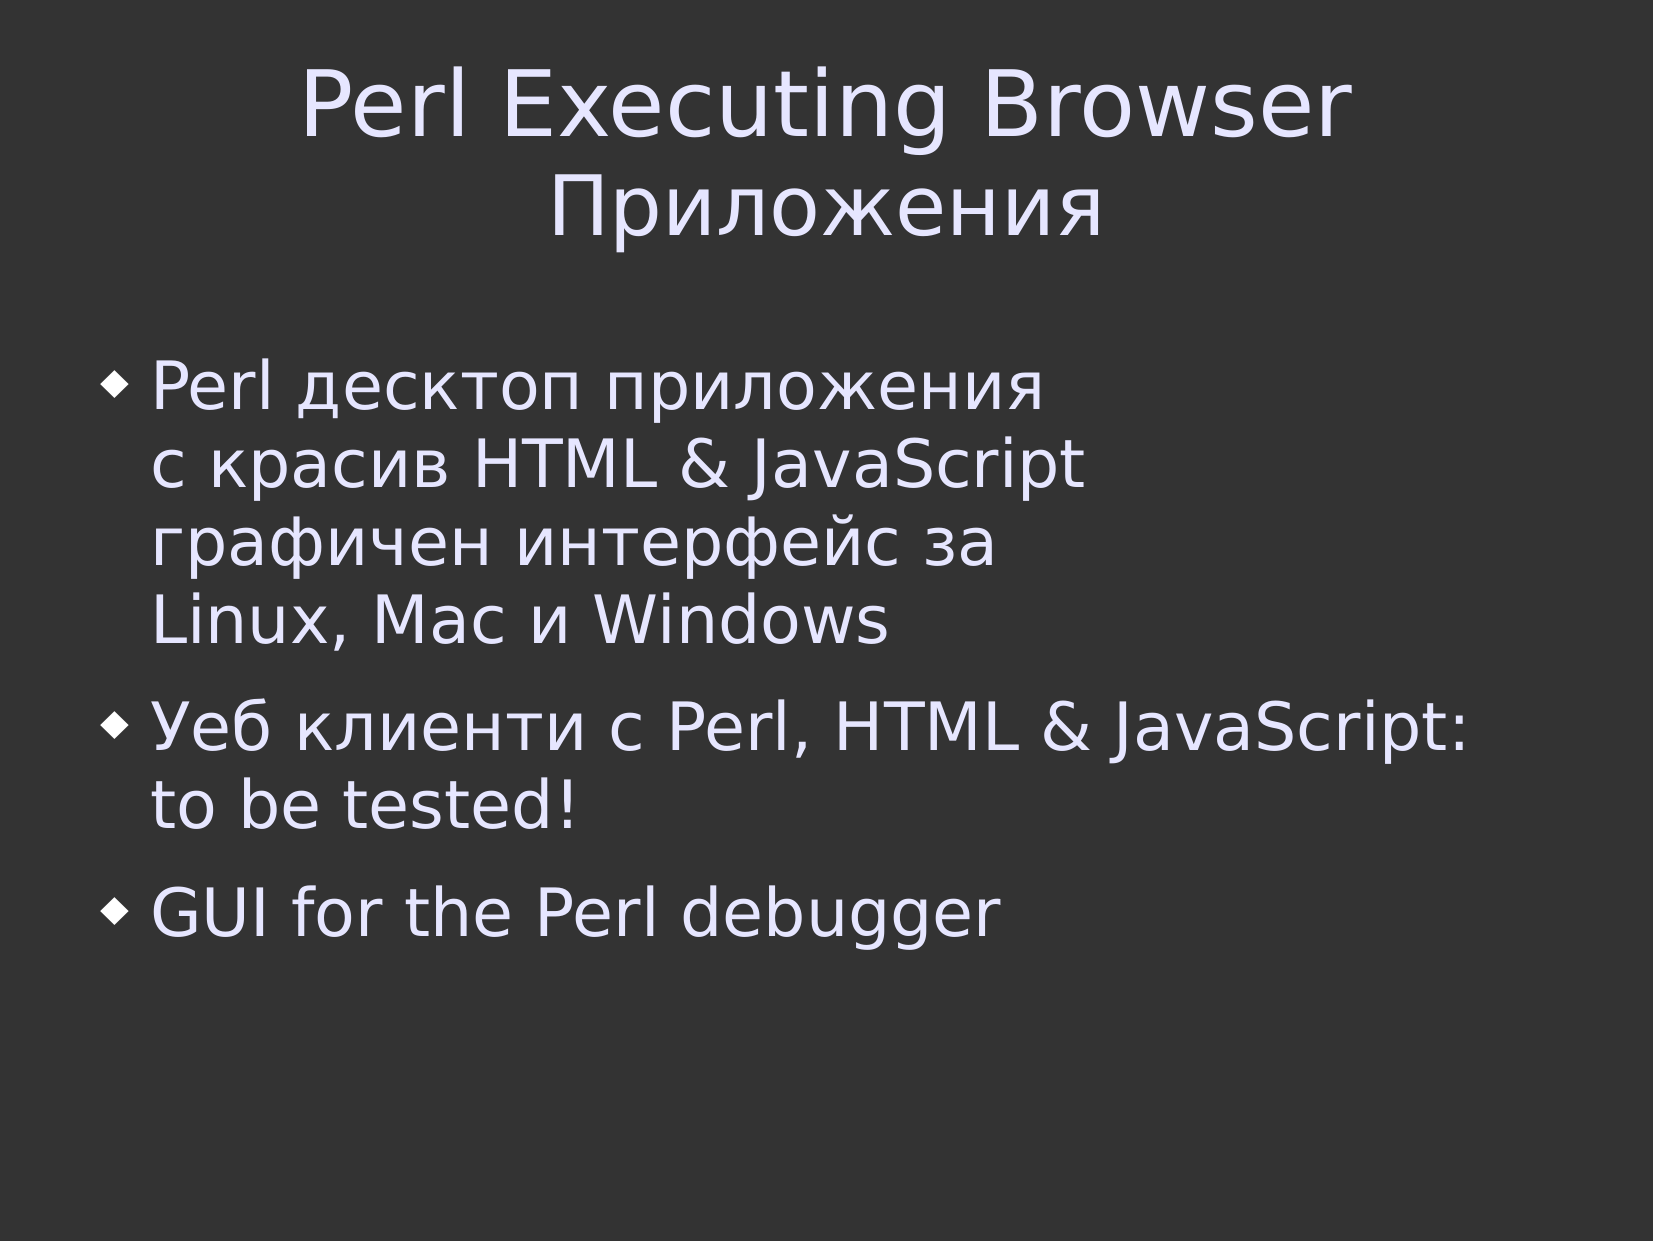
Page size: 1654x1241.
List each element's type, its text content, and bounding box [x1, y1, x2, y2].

list Perl десктоп приложения с красив HTML & JavaScript графичен интерфейс за Linux, Mac и Windows Уеб клиенти с Perl, HTML & JavaScript: to be tested! GUI for the Perl debugger [82, 290, 1571, 1010]
title Perl Executing Browser Приложения [82, 49, 1571, 257]
